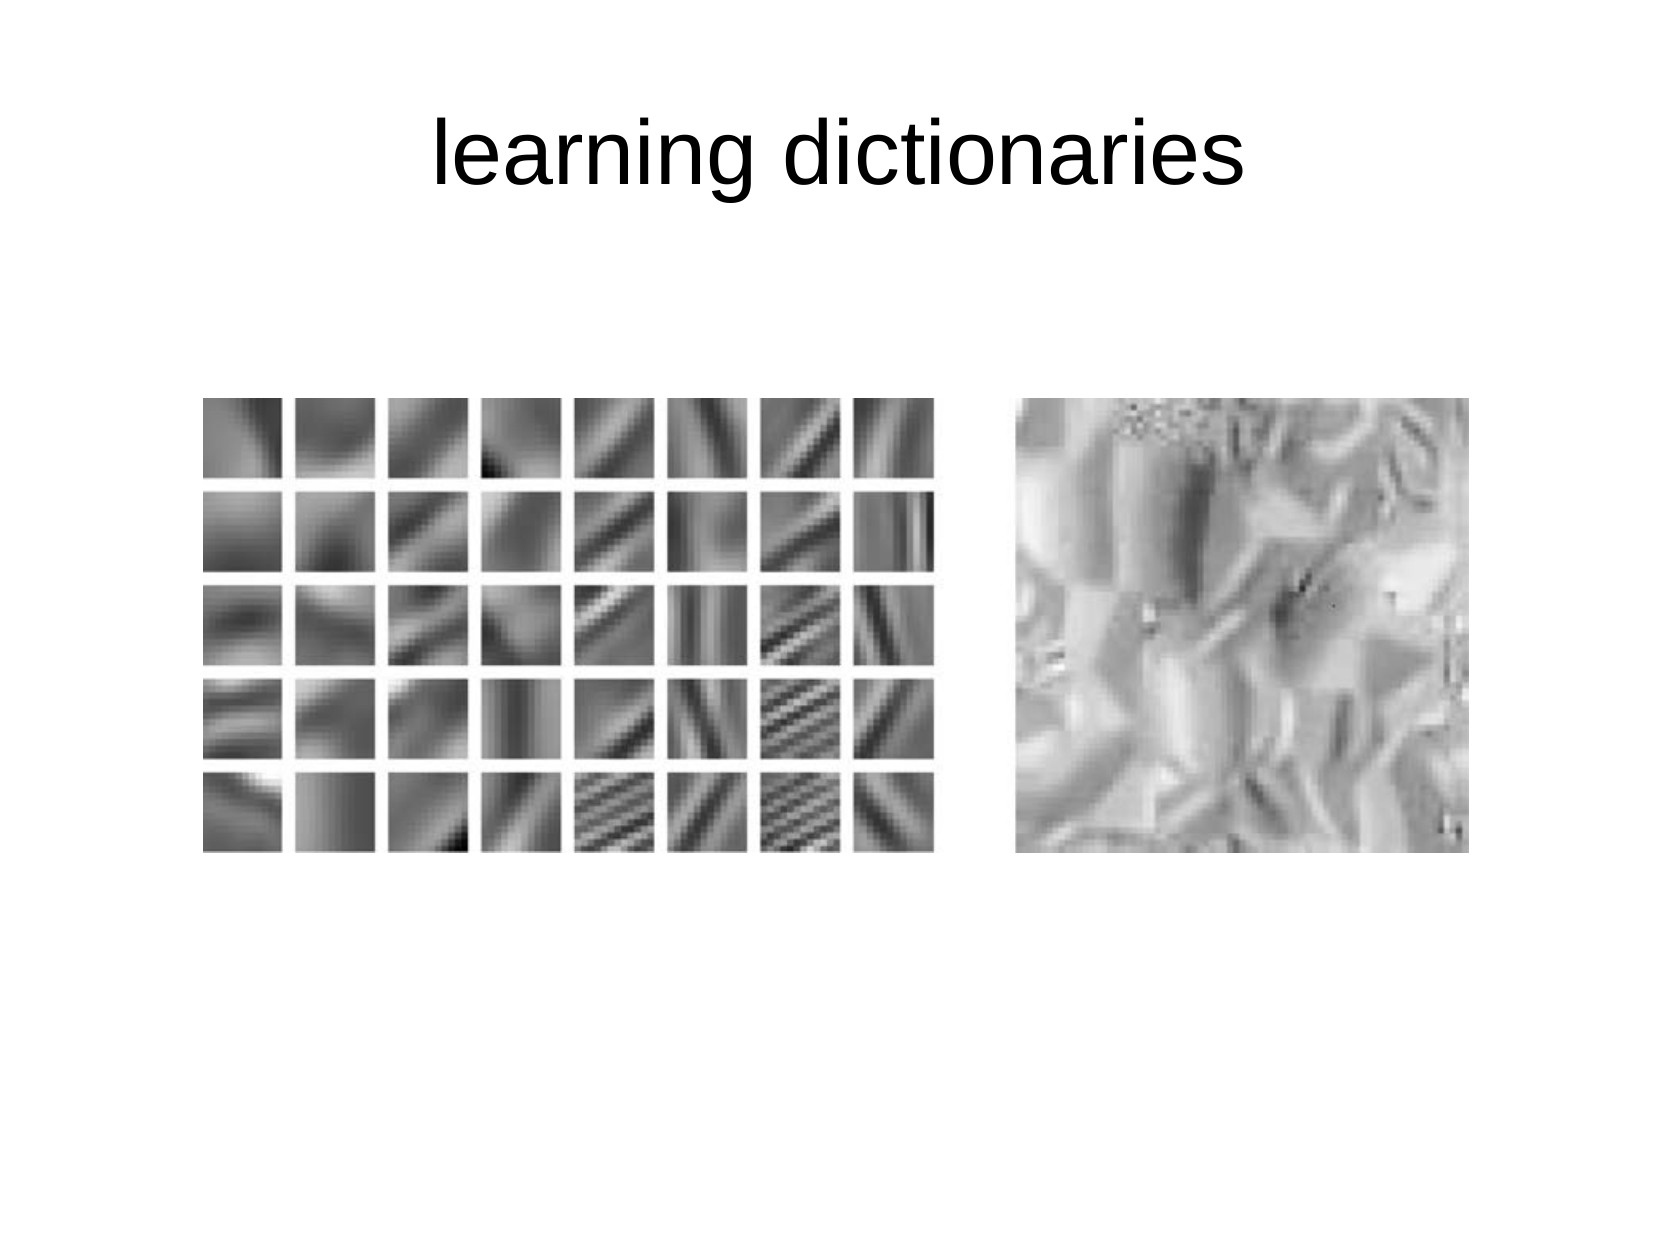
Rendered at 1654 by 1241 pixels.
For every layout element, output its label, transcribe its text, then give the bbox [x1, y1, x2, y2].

title learning dictionaries [82, 49, 1571, 257]
picture [203, 398, 1469, 853]
subtitle (k-svd algo. desc) [82, 297, 1571, 1102]
